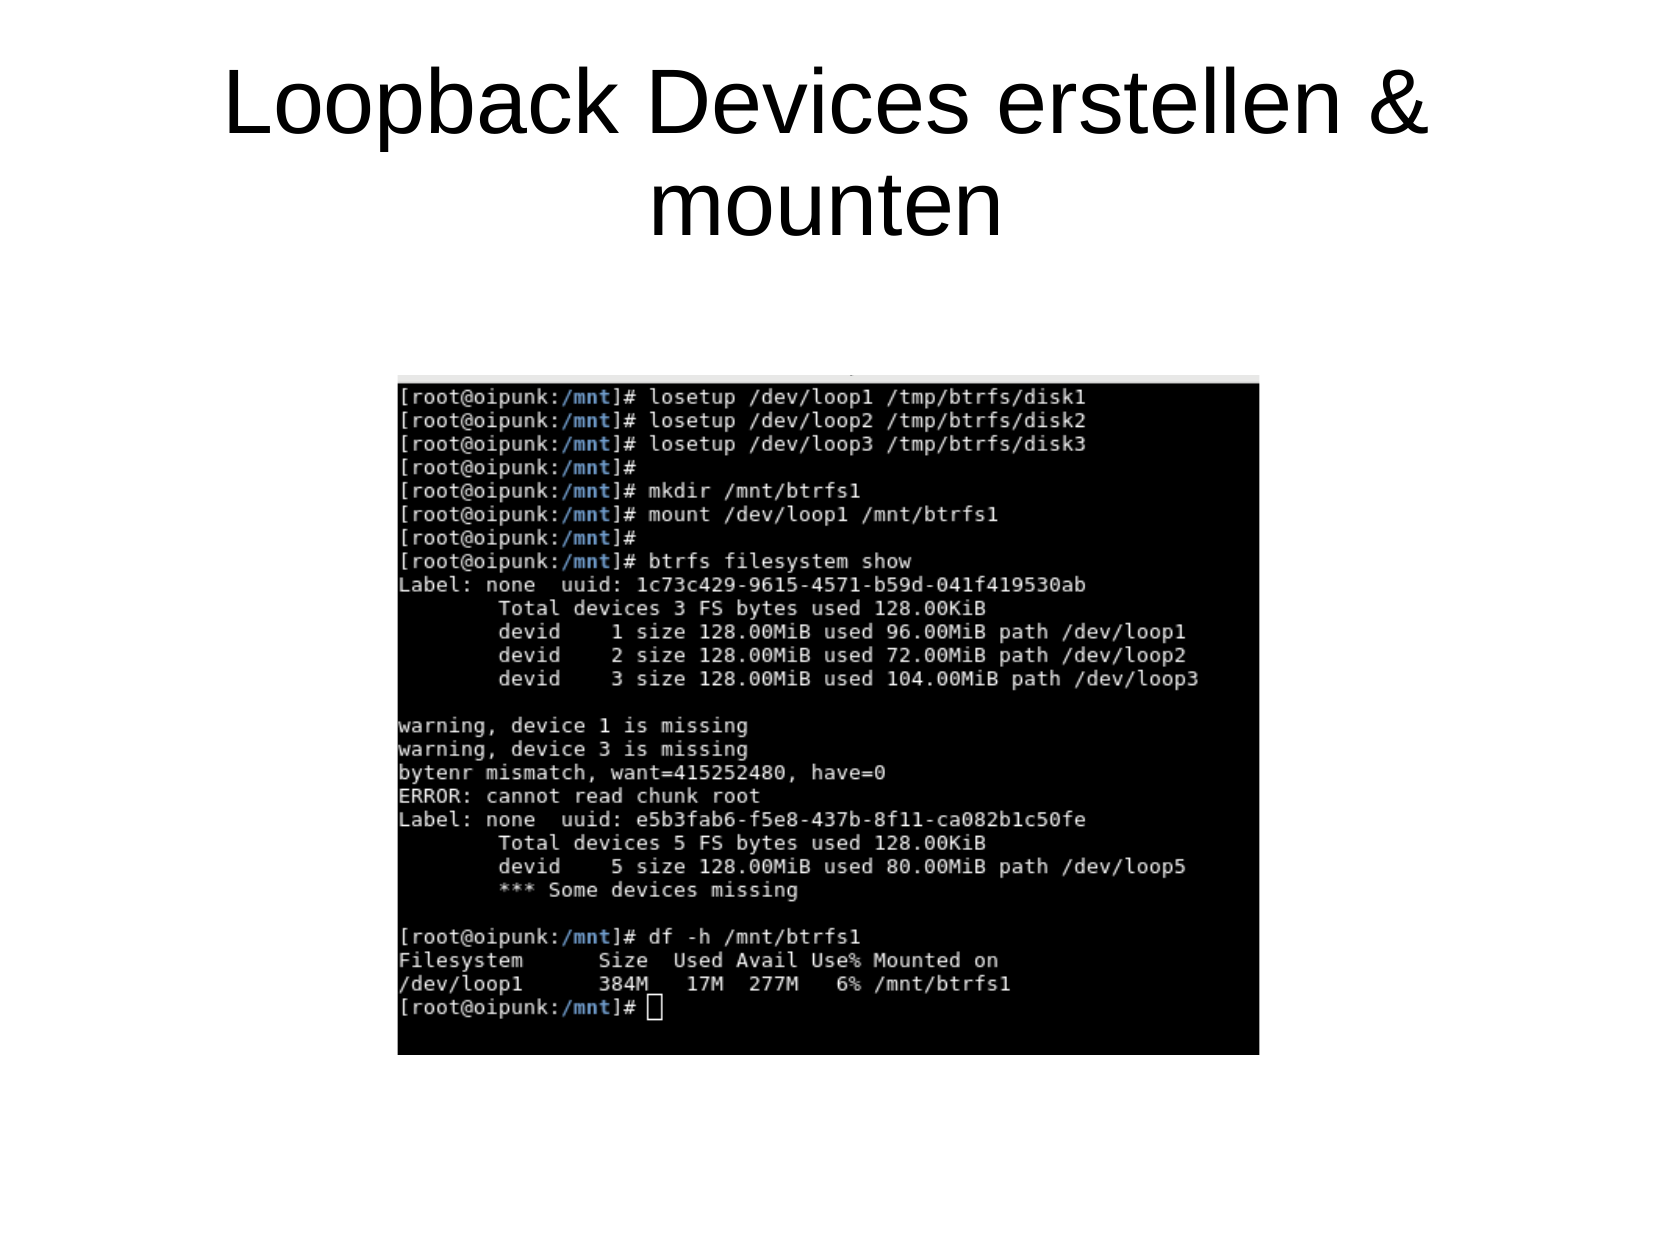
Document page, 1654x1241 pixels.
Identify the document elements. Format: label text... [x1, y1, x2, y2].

title Loopback Devices erstellen & mounten [82, 49, 1571, 257]
picture [397, 375, 1260, 1055]
